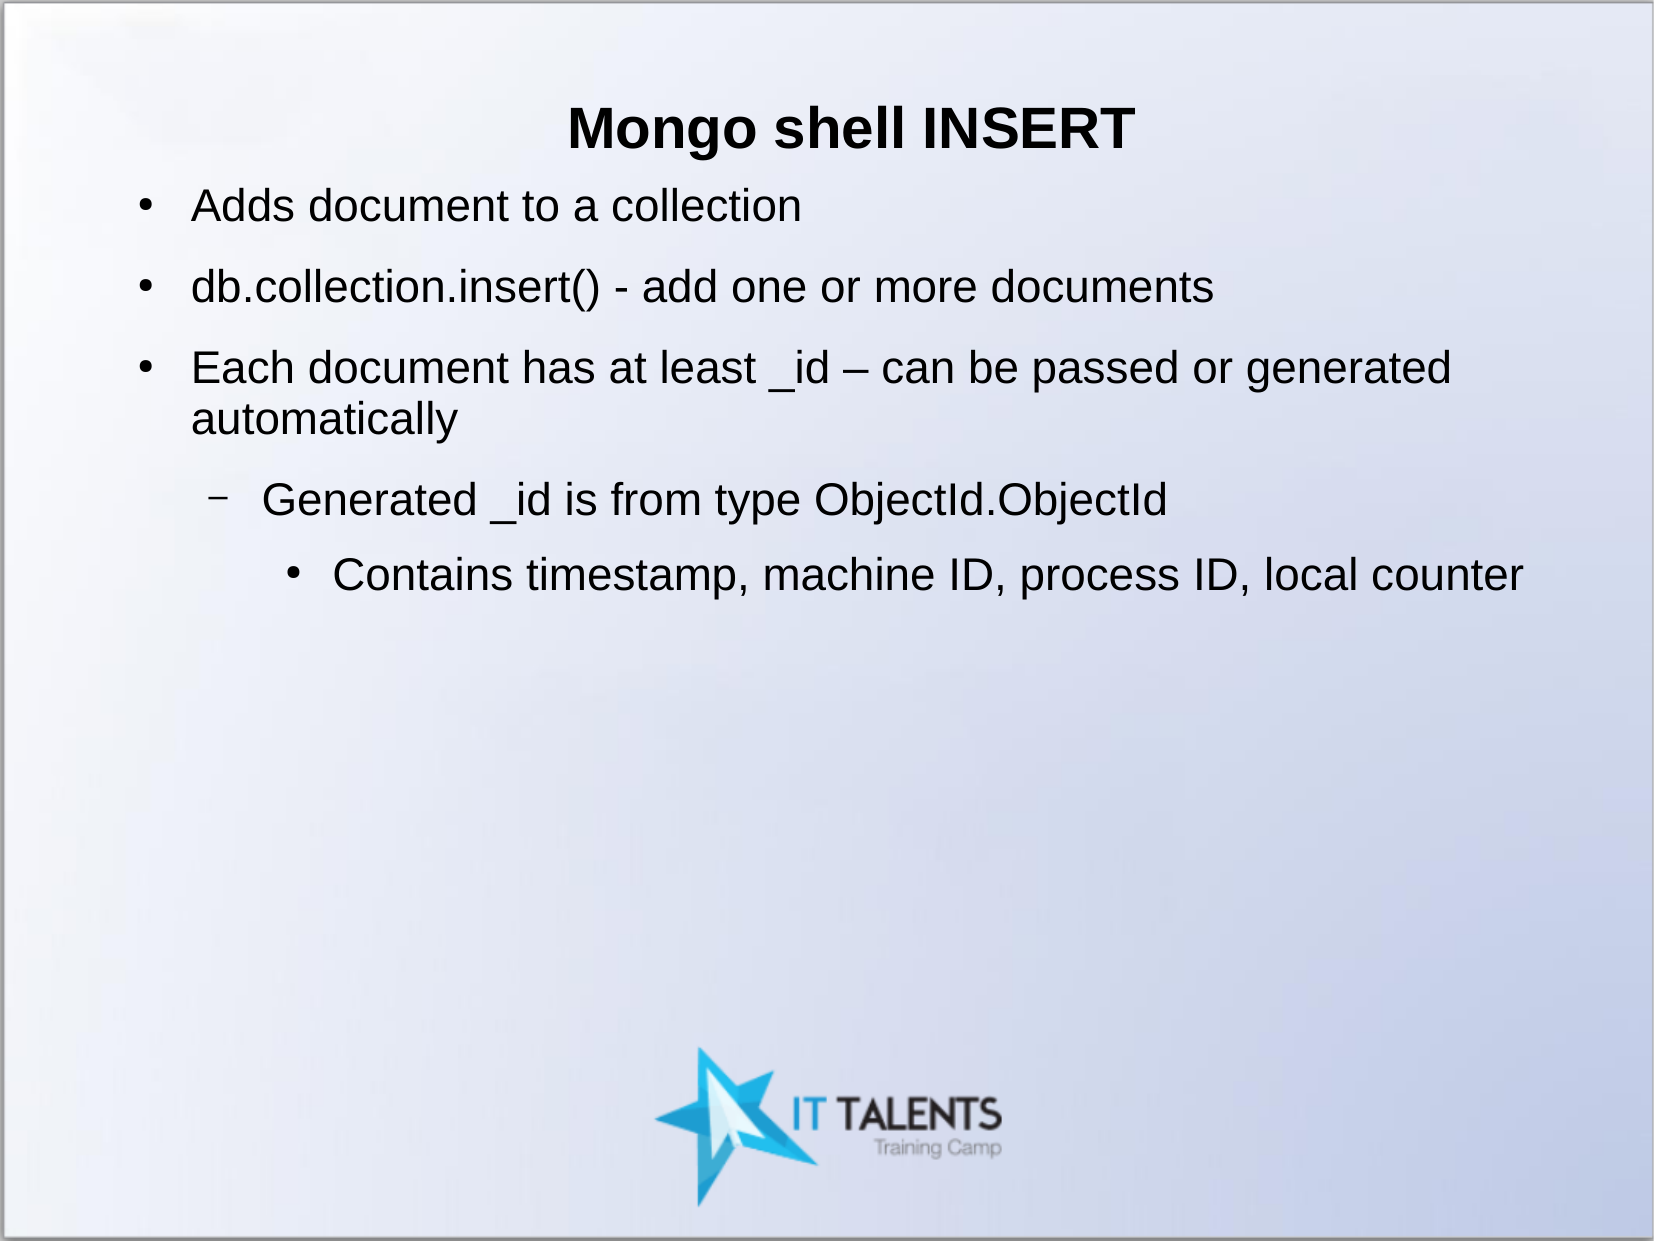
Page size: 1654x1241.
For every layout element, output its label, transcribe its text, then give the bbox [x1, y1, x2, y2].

picture [0, 0, 1654, 1241]
list Adds document to a collection db.collection.insert() - add one or more documents Each document has at least _id – can be passed or generated automatically Generated _id is from type ObjectId.ObjectId Contains timestamp, machine ID, process ID, local counter [120, 180, 1609, 1090]
title Mongo shell INSERT [90, 62, 1579, 196]
